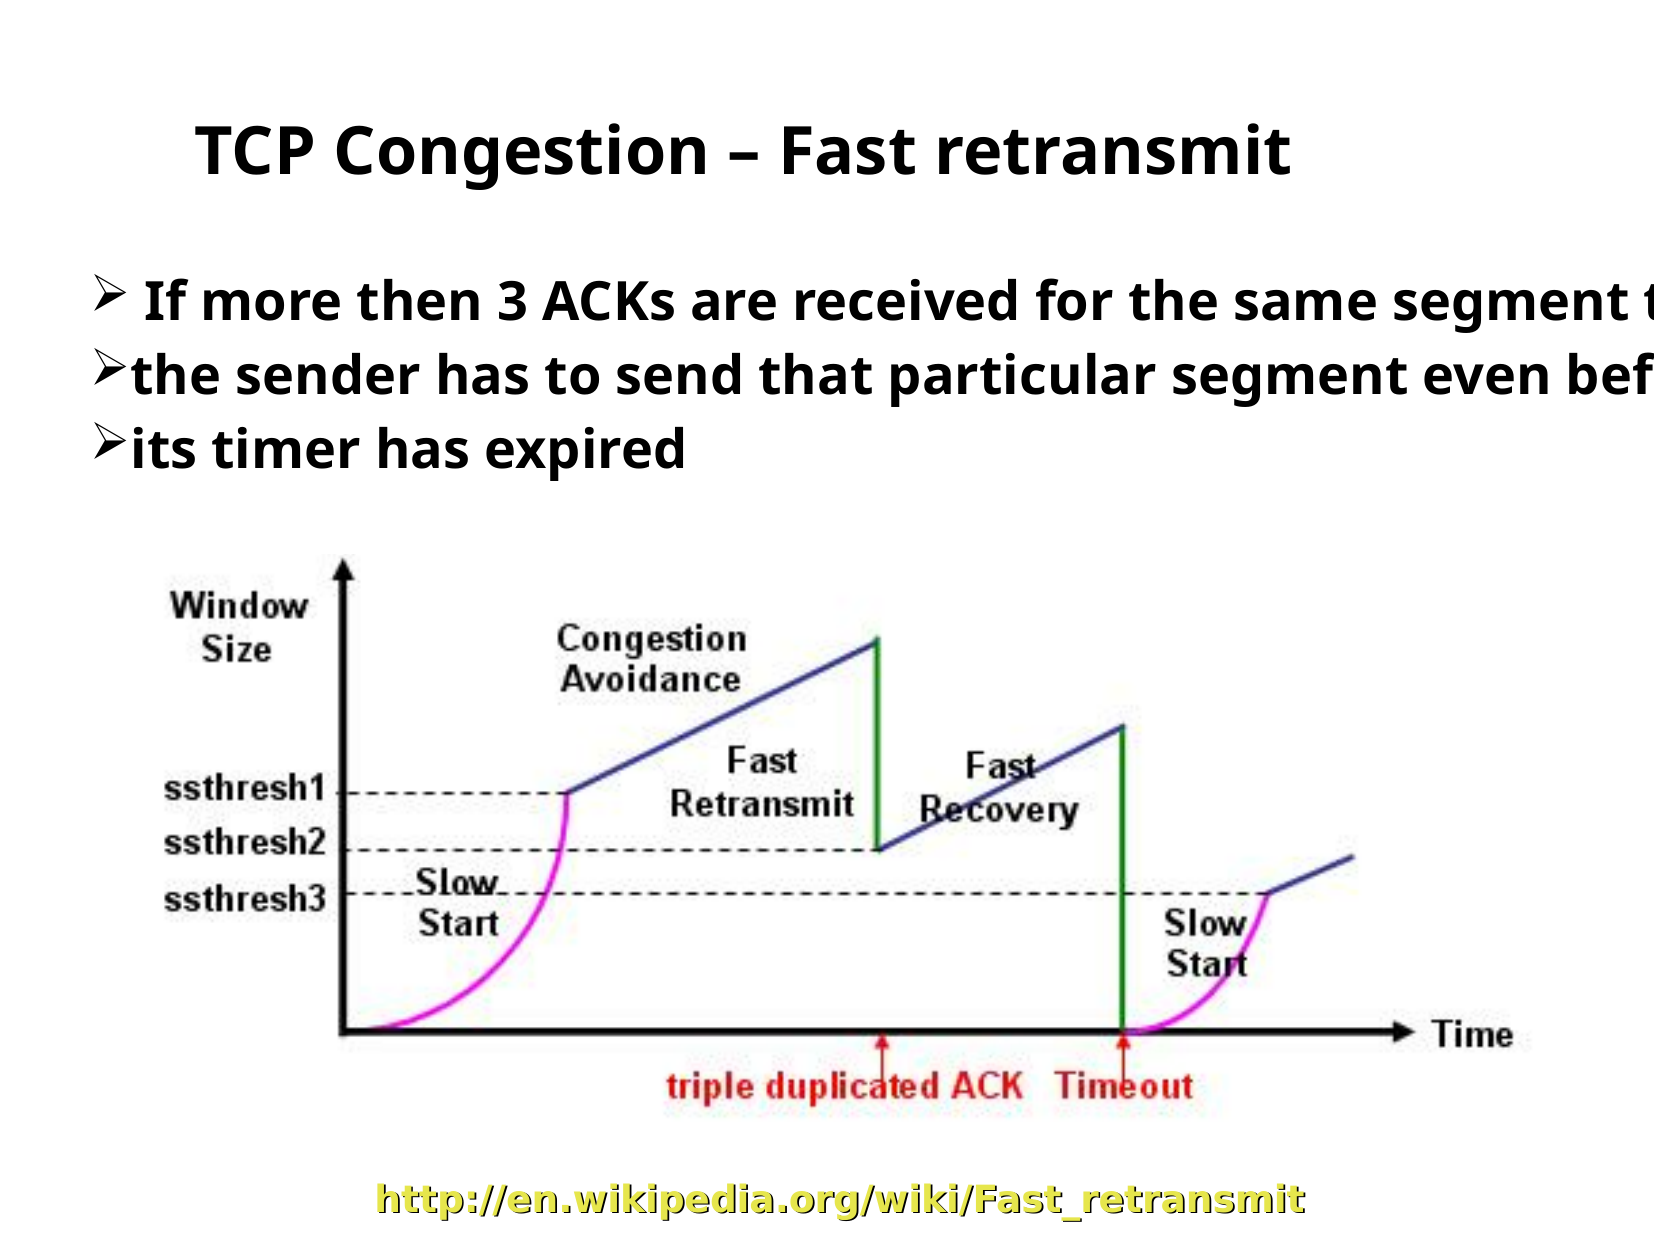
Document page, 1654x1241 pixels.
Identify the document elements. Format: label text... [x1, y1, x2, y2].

picture [144, 555, 1546, 1141]
title TCP Congestion – Fast retransmit [0, 49, 1489, 257]
text_box http://en.wikipedia.org/wiki/Fast_retransmit [359, 1170, 1321, 1229]
text_box If more then 3 ACKs are received for the same segment the the sender has to send that particular segment even before its timer has expired [75, 255, 1631, 461]
